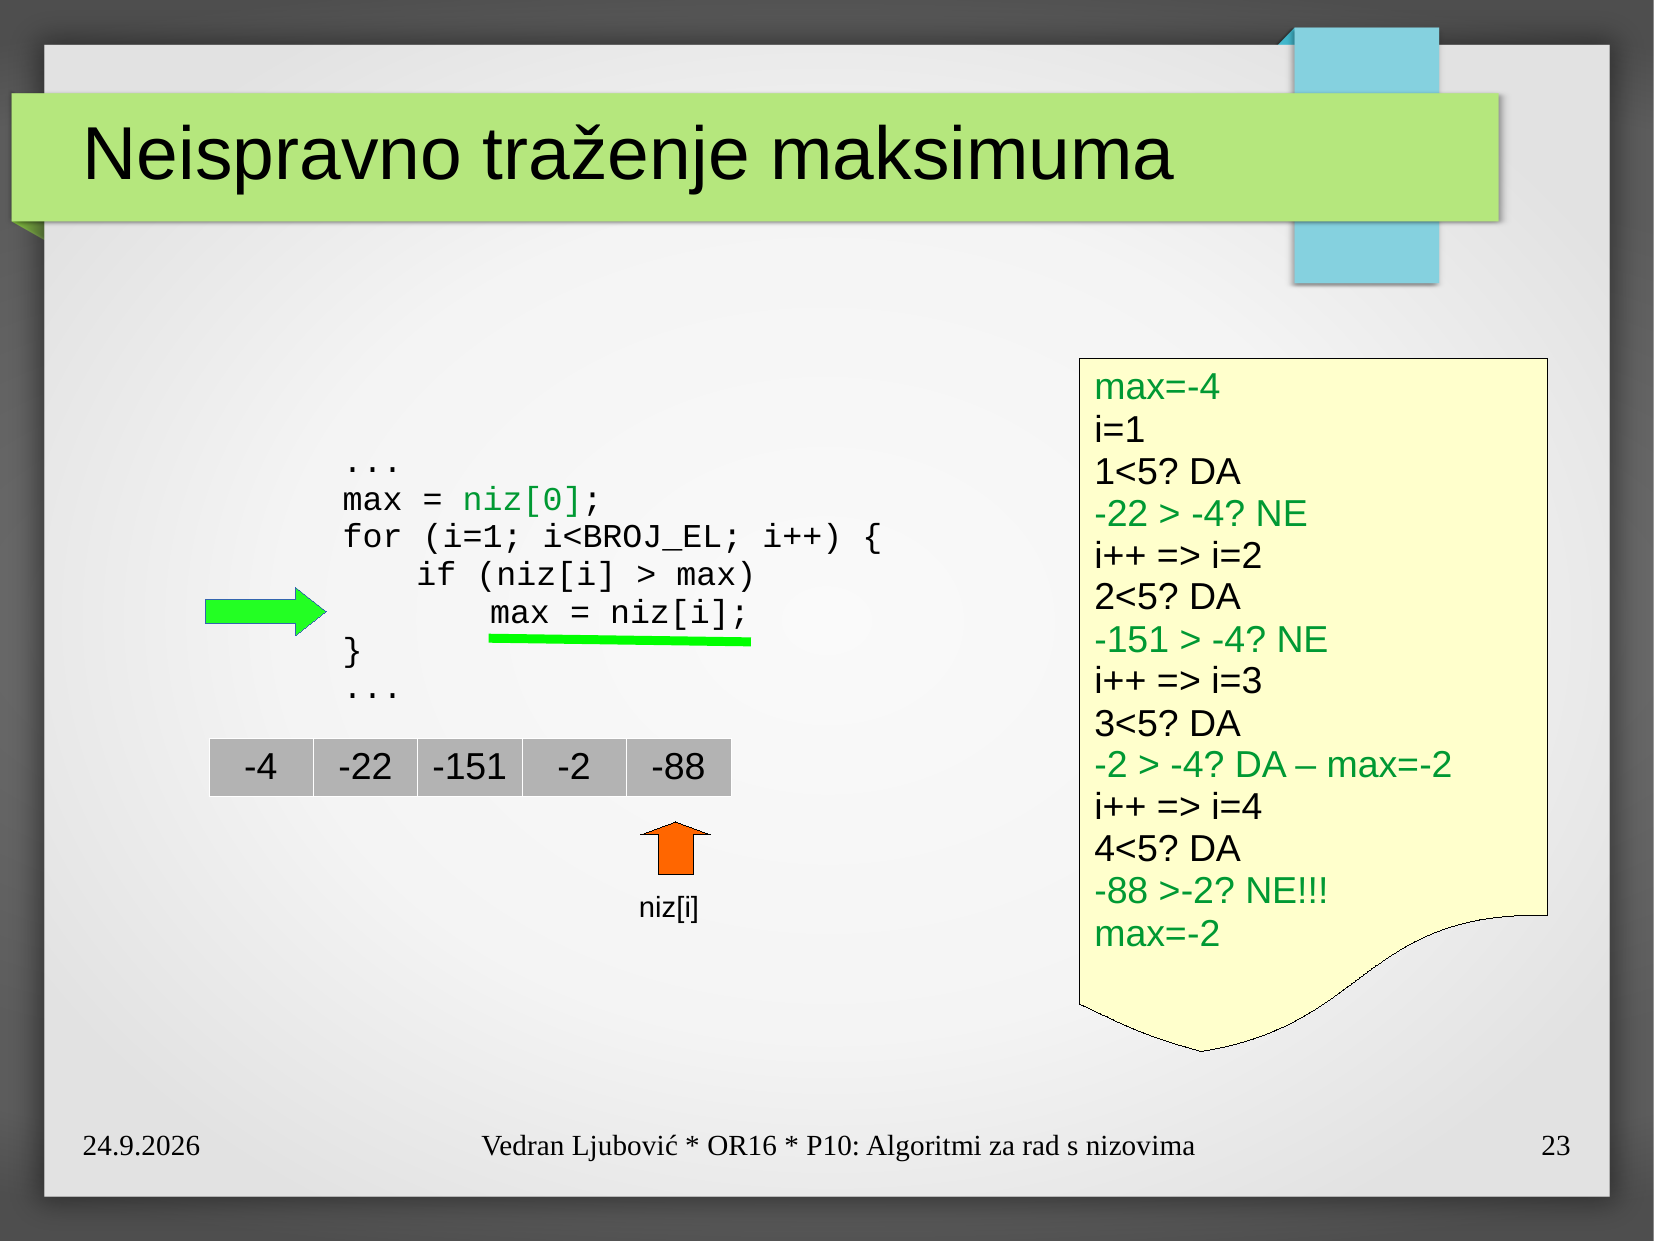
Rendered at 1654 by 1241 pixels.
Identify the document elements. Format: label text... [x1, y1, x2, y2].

table_header -22 [314, 739, 417, 796]
table_header -2 [523, 739, 626, 796]
text_box niz[i] [456, 880, 725, 935]
text_box ... max = niz[0]; for (i=1; i<BROJ_EL; i++) { if (niz[i] > max) max = niz[i]; } ... [254, 399, 1143, 1034]
table_header -4 [210, 739, 313, 796]
table_header -151 [418, 739, 522, 796]
table_header -88 [627, 739, 731, 796]
picture [0, 0, 1654, 1241]
text_box max=-4 i=1 1<5? DA -22 > -4? NE i++ => i=2 2<5? DA -151 > -4? NE i++ => i=3 3<5? DA -2 > -4? DA – max=-2 i++ => i=4 4<5? DA -88 >-2? NE!!! max=-2 [1079, 358, 1548, 1052]
text_box [640, 821, 711, 875]
title Neispravno traženje maksimuma [82, 94, 1264, 213]
text_box [205, 587, 327, 636]
